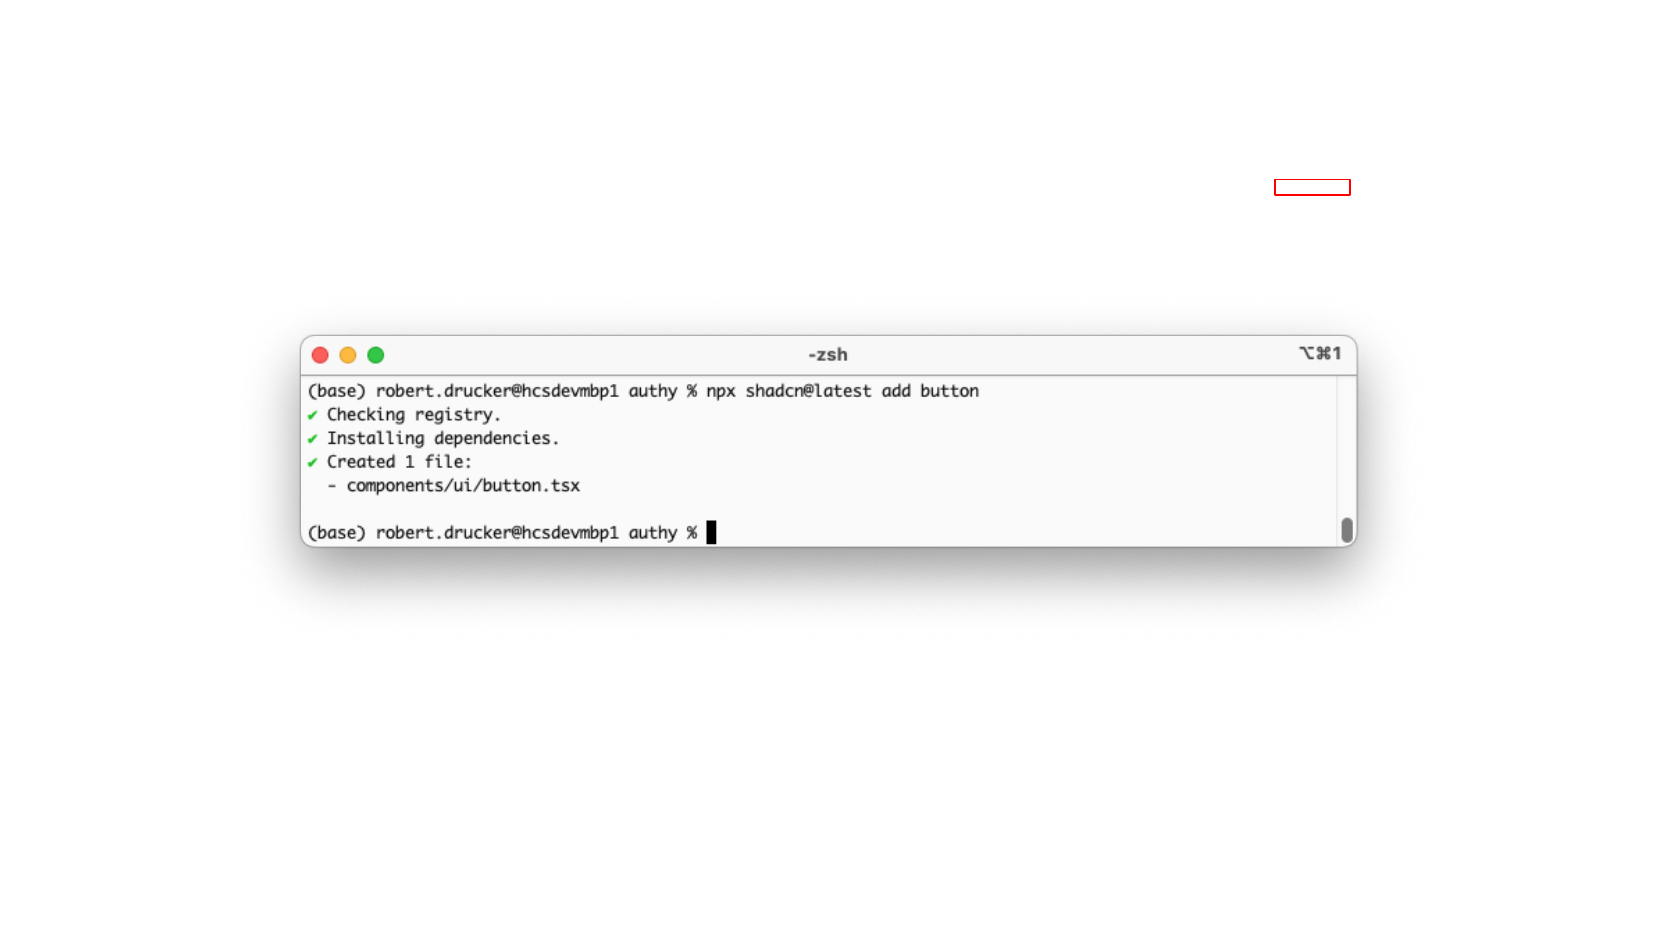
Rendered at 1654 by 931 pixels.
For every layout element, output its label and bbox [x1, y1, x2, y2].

picture [223, 283, 1435, 650]
